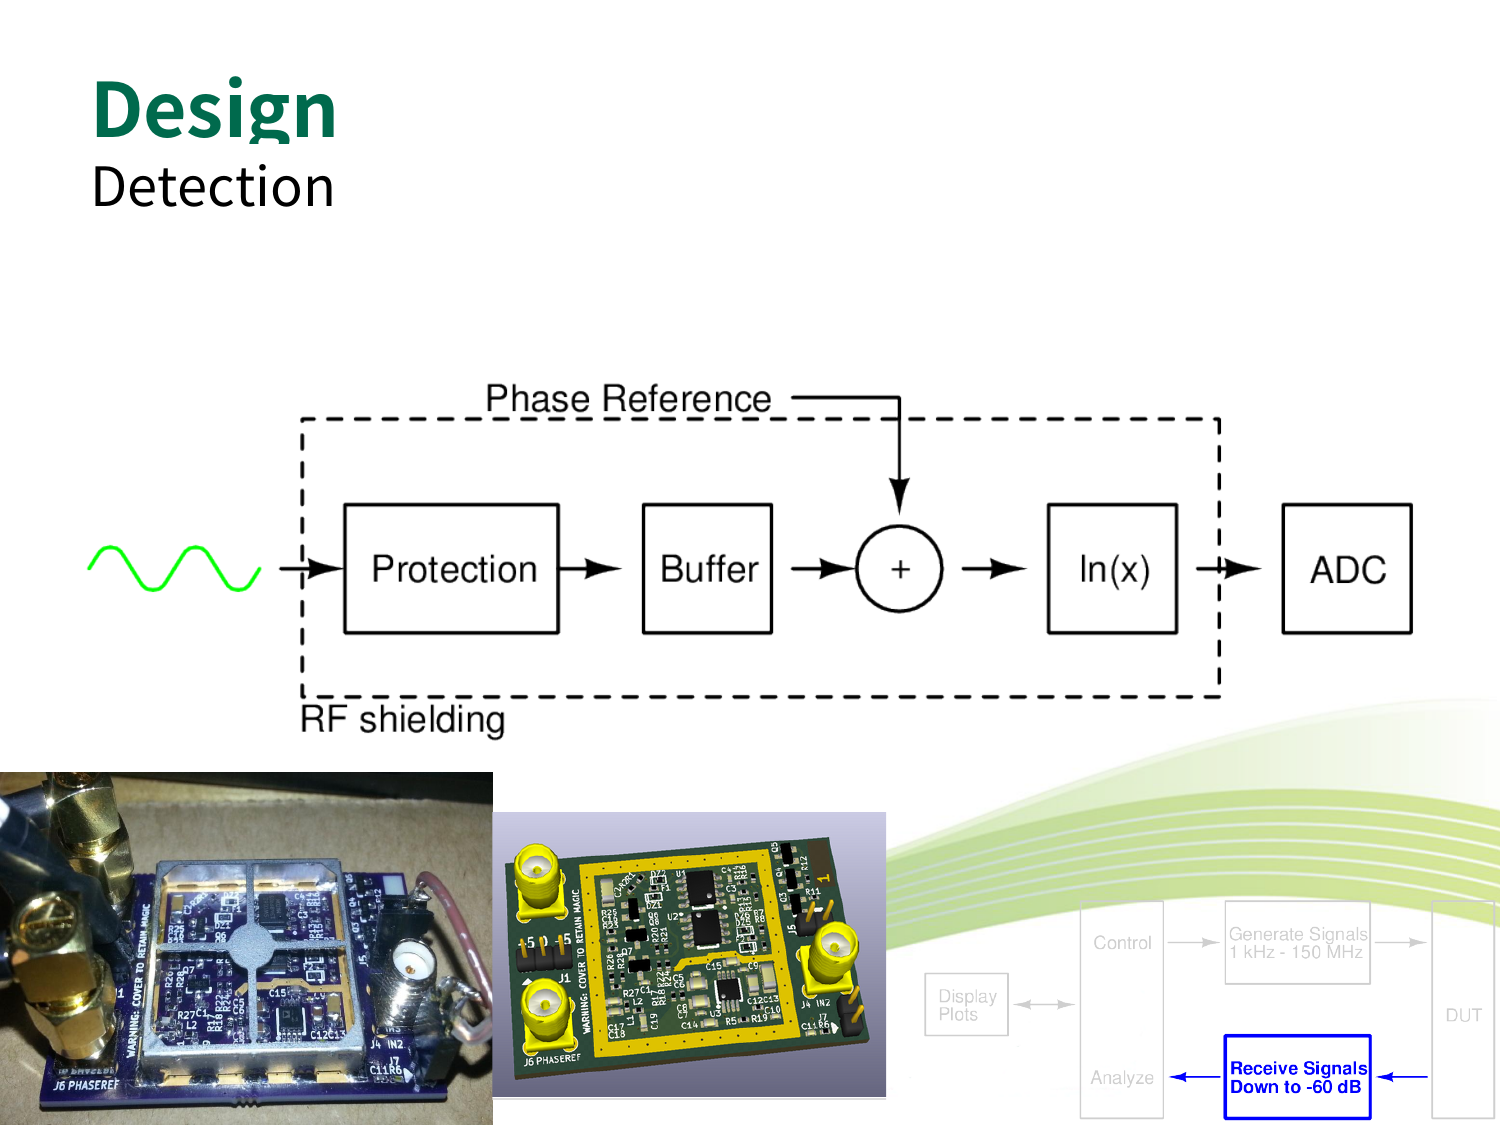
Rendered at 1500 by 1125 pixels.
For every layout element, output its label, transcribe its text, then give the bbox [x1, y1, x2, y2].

title Design Detection [75, 45, 1426, 233]
picture [0, 0, 1500, 1125]
